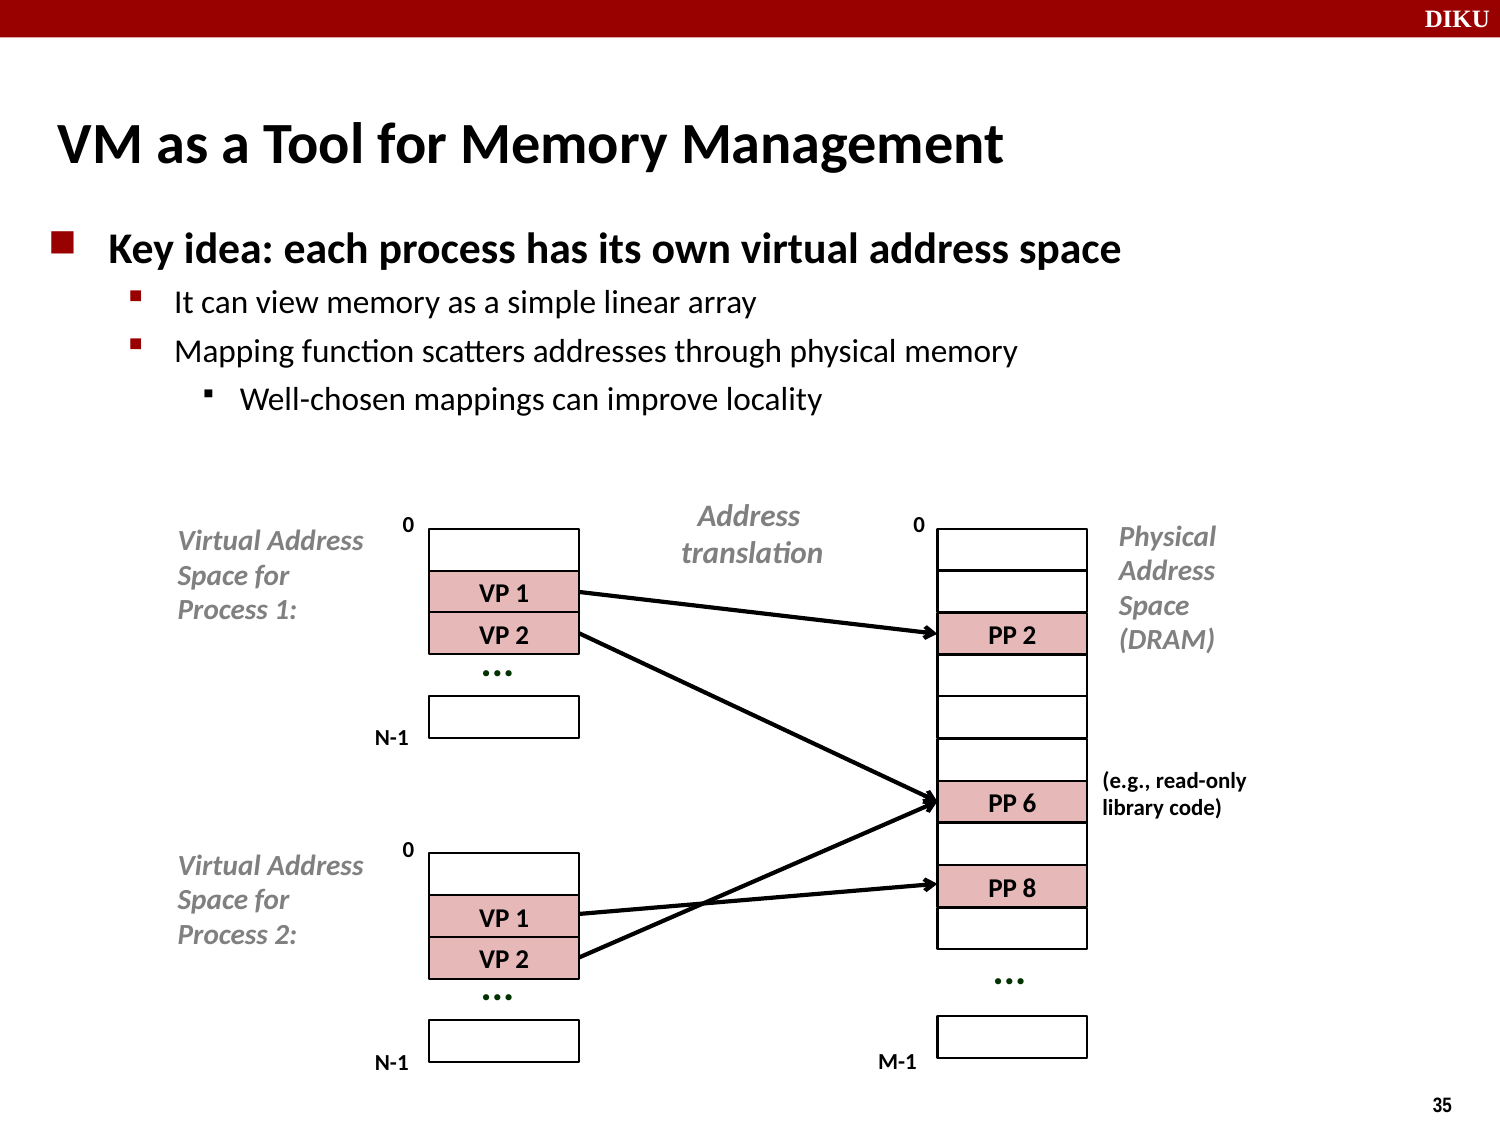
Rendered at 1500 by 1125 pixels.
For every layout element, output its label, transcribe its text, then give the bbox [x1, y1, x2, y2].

text_box VP 1 [429, 895, 580, 936]
text_box Key idea: each process has its own virtual address space It can view memory as a simple linear array Mapping function scatters addresses through physical memory Well-chosen mappings can improve locality [37, 212, 1326, 419]
text_box PP 2 [937, 612, 1088, 653]
text_box Address translation [642, 487, 863, 603]
text_box N-1 [359, 716, 433, 767]
text_box Physical Address Space (DRAM) [1104, 511, 1280, 704]
text_box N-1 [359, 1041, 433, 1092]
text_box VP 2 [429, 936, 580, 979]
text_box VP 1 [429, 571, 580, 612]
text_box VP 2 [429, 612, 580, 655]
text_box ... [977, 941, 1048, 1017]
text_box Virtual Address Space for Process 1: [162, 516, 388, 708]
text_box PP 6 [937, 780, 1088, 822]
text_box (e.g., read-only library code) [1088, 760, 1326, 844]
text_box 0 [387, 828, 433, 878]
text_box PP 8 [937, 865, 1088, 907]
text_box 0 [898, 503, 944, 553]
text_box 0 [387, 503, 433, 553]
text_box M-1 [863, 1040, 943, 1091]
text_box ... [465, 957, 536, 1033]
text_box VM as a Tool for Memory Management [43, 93, 1456, 188]
text_box ... [465, 633, 536, 708]
text_box Virtual Address Space for Process 2: [162, 841, 388, 1033]
